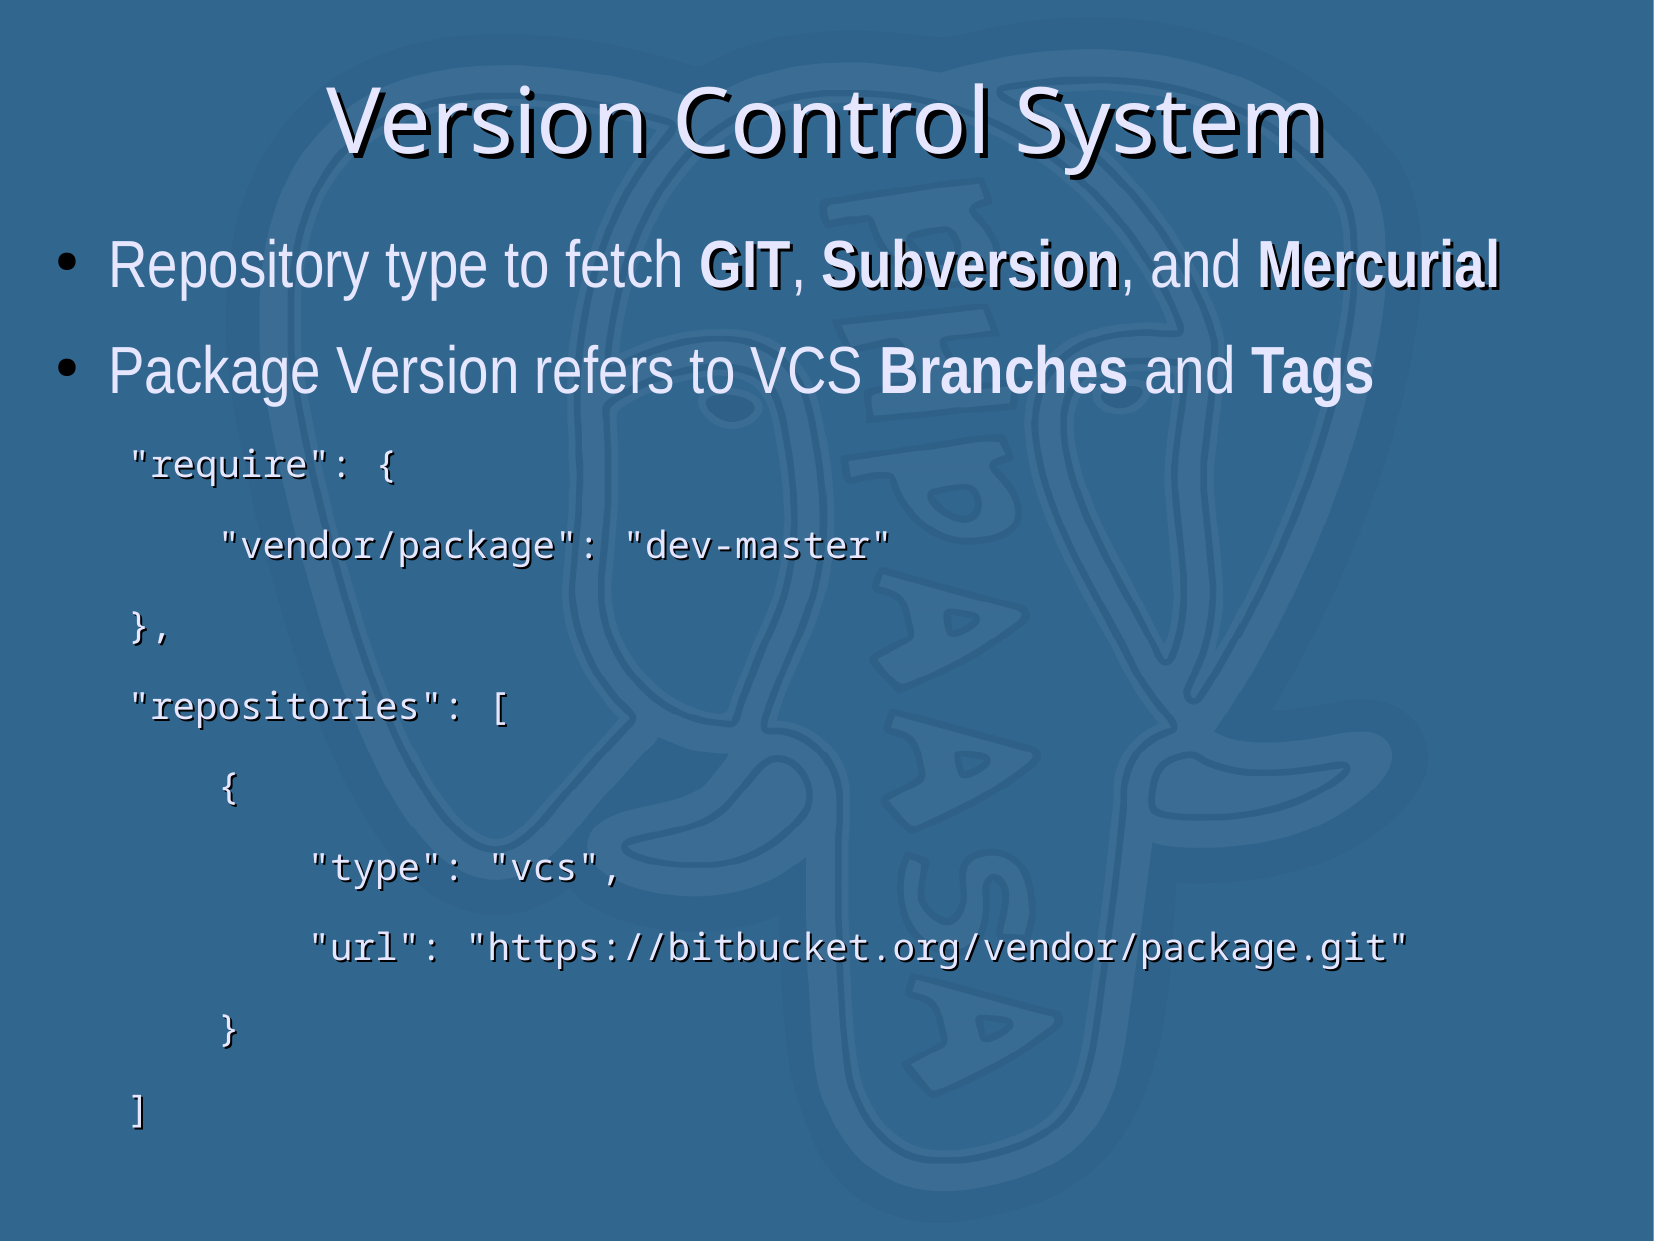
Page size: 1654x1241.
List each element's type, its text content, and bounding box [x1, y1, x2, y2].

picture [0, 0, 1654, 1241]
list Repository type to fetch GIT, Subversion, and Mercurial Package Version refers to VCS Branches and Tags "require": { "vendor/package": "dev-master" }, "repositories": [ { "type": "vcs", "url": "https://bitbucket.org/vendor/package.git" } ] [37, 225, 1613, 1201]
title Version Control System [82, 49, 1571, 188]
